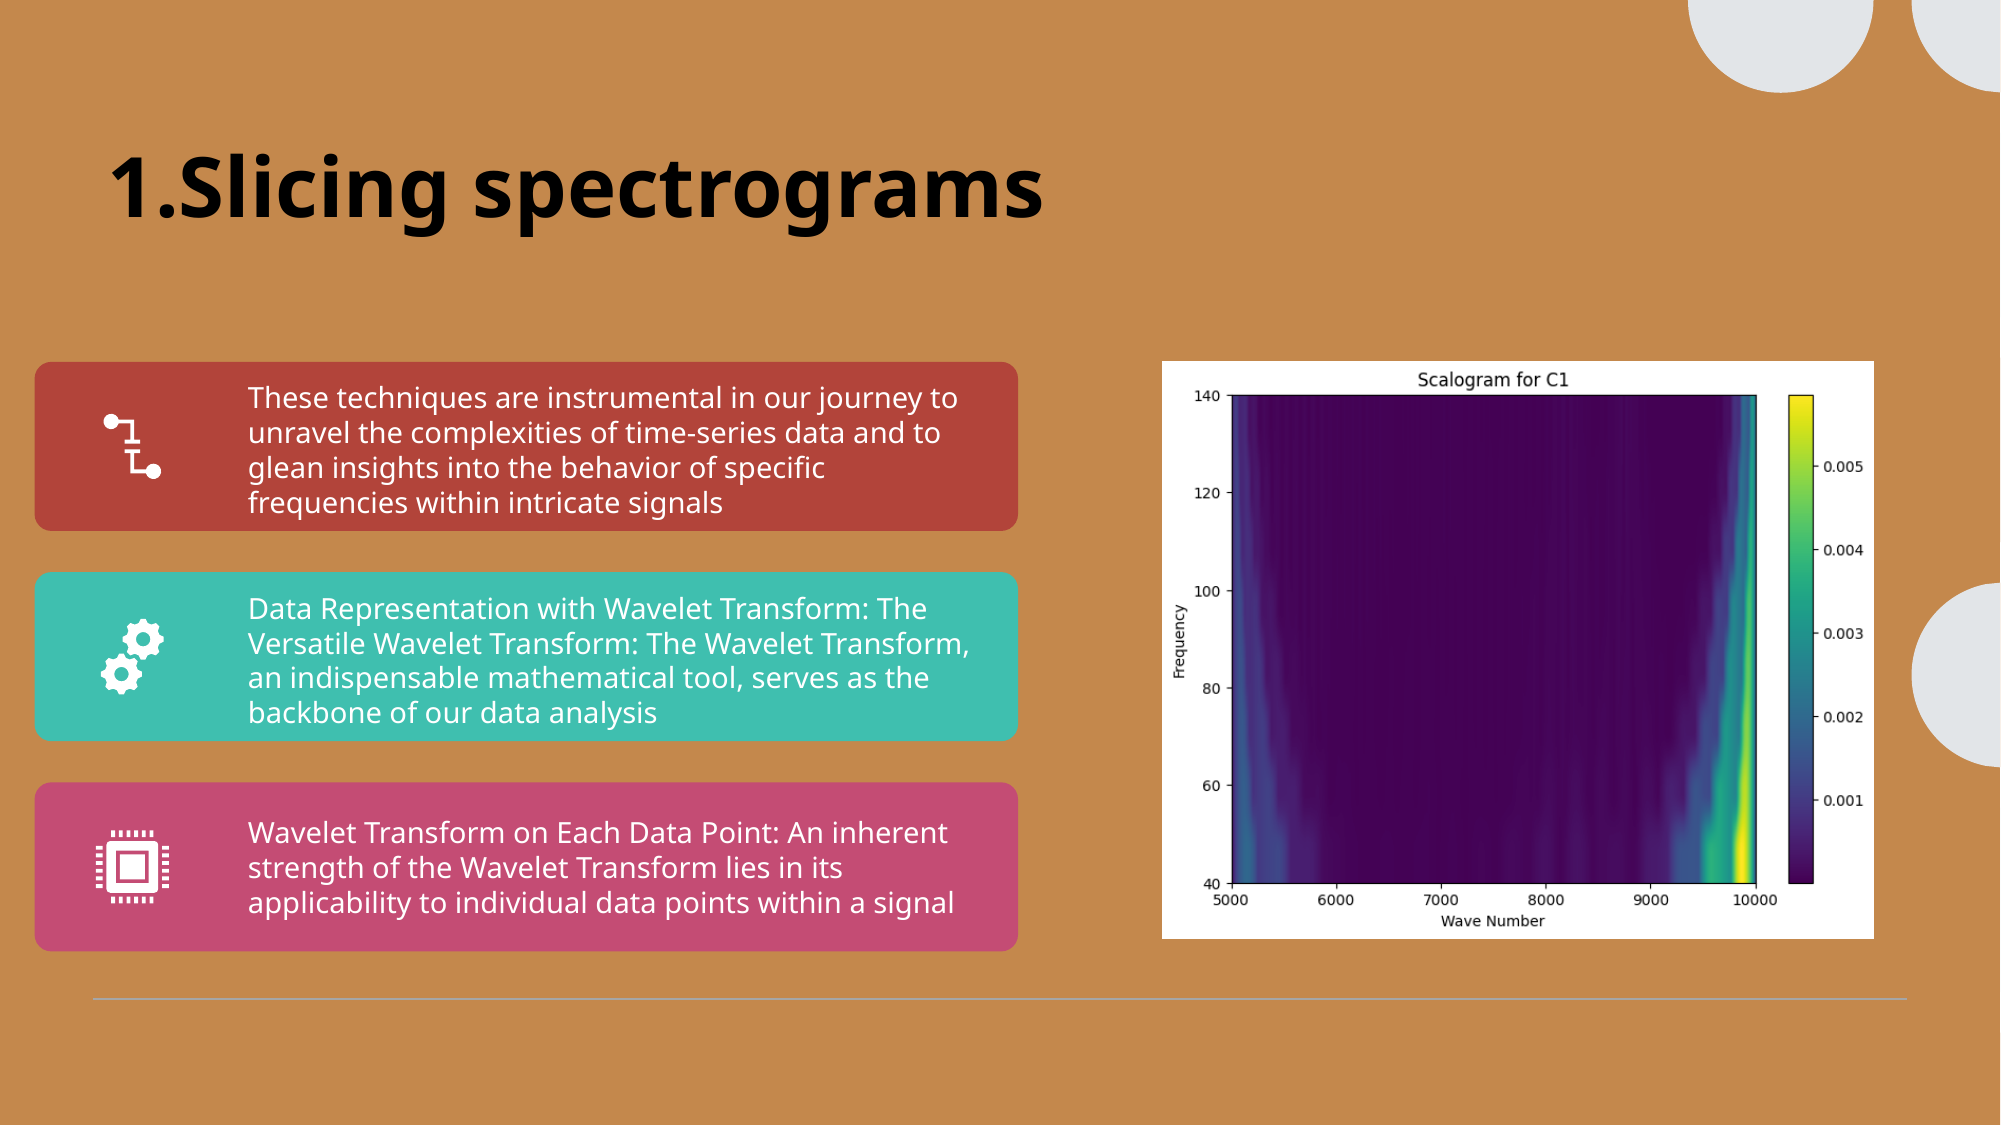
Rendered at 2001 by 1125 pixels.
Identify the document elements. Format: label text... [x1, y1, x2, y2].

picture [1162, 361, 1874, 939]
text_box These techniques are instrumental in our journey to unravel the complexities of time-series data and to glean insights into the behavior of specific frequencies within intricate signals [229, 361, 1011, 532]
text_box [0, 0, 2000, 1125]
title 1.Slicing spectrograms [92, 126, 1077, 335]
text_box Wavelet Transform on Each Data Point: An inherent strength of the Wavelet Transform lies in its applicability to individual data points within a signal [229, 782, 1011, 952]
text_box Data Representation with Wavelet Transform: The Versatile Wavelet Transform: The Wavelet Transform, an indispensable mathematical tool, serves as the backbone of our data analysis [229, 572, 1011, 742]
